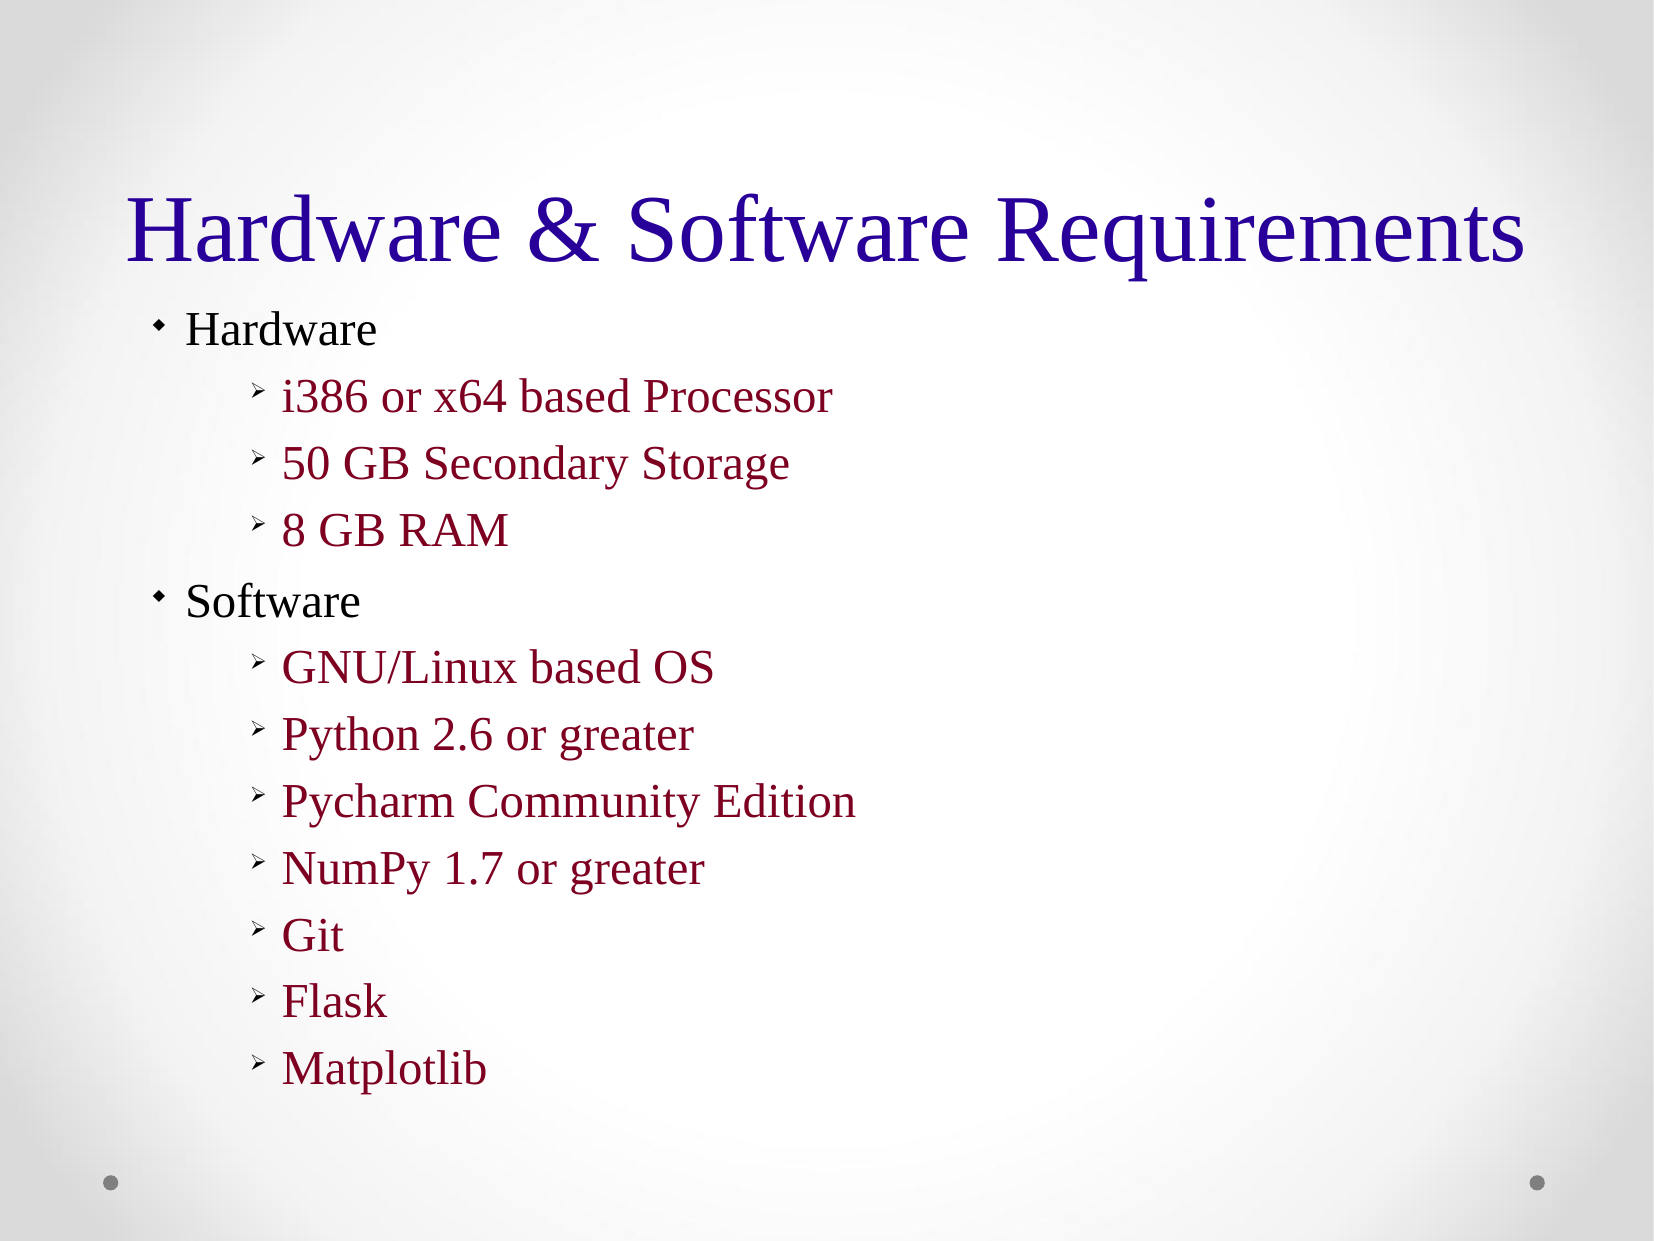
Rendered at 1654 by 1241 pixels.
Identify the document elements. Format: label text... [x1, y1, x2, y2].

picture [0, 0, 1654, 1241]
title Hardware & Software Requirements [82, 59, 1571, 289]
list Hardware i386 or x64 based Processor 50 GB Secondary Storage 8 GB RAM Software GNU/Linux based OS Python 2.6 or greater Pycharm Community Edition NumPy 1.7 or greater Git Flask Matplotlib [82, 289, 1571, 1108]
